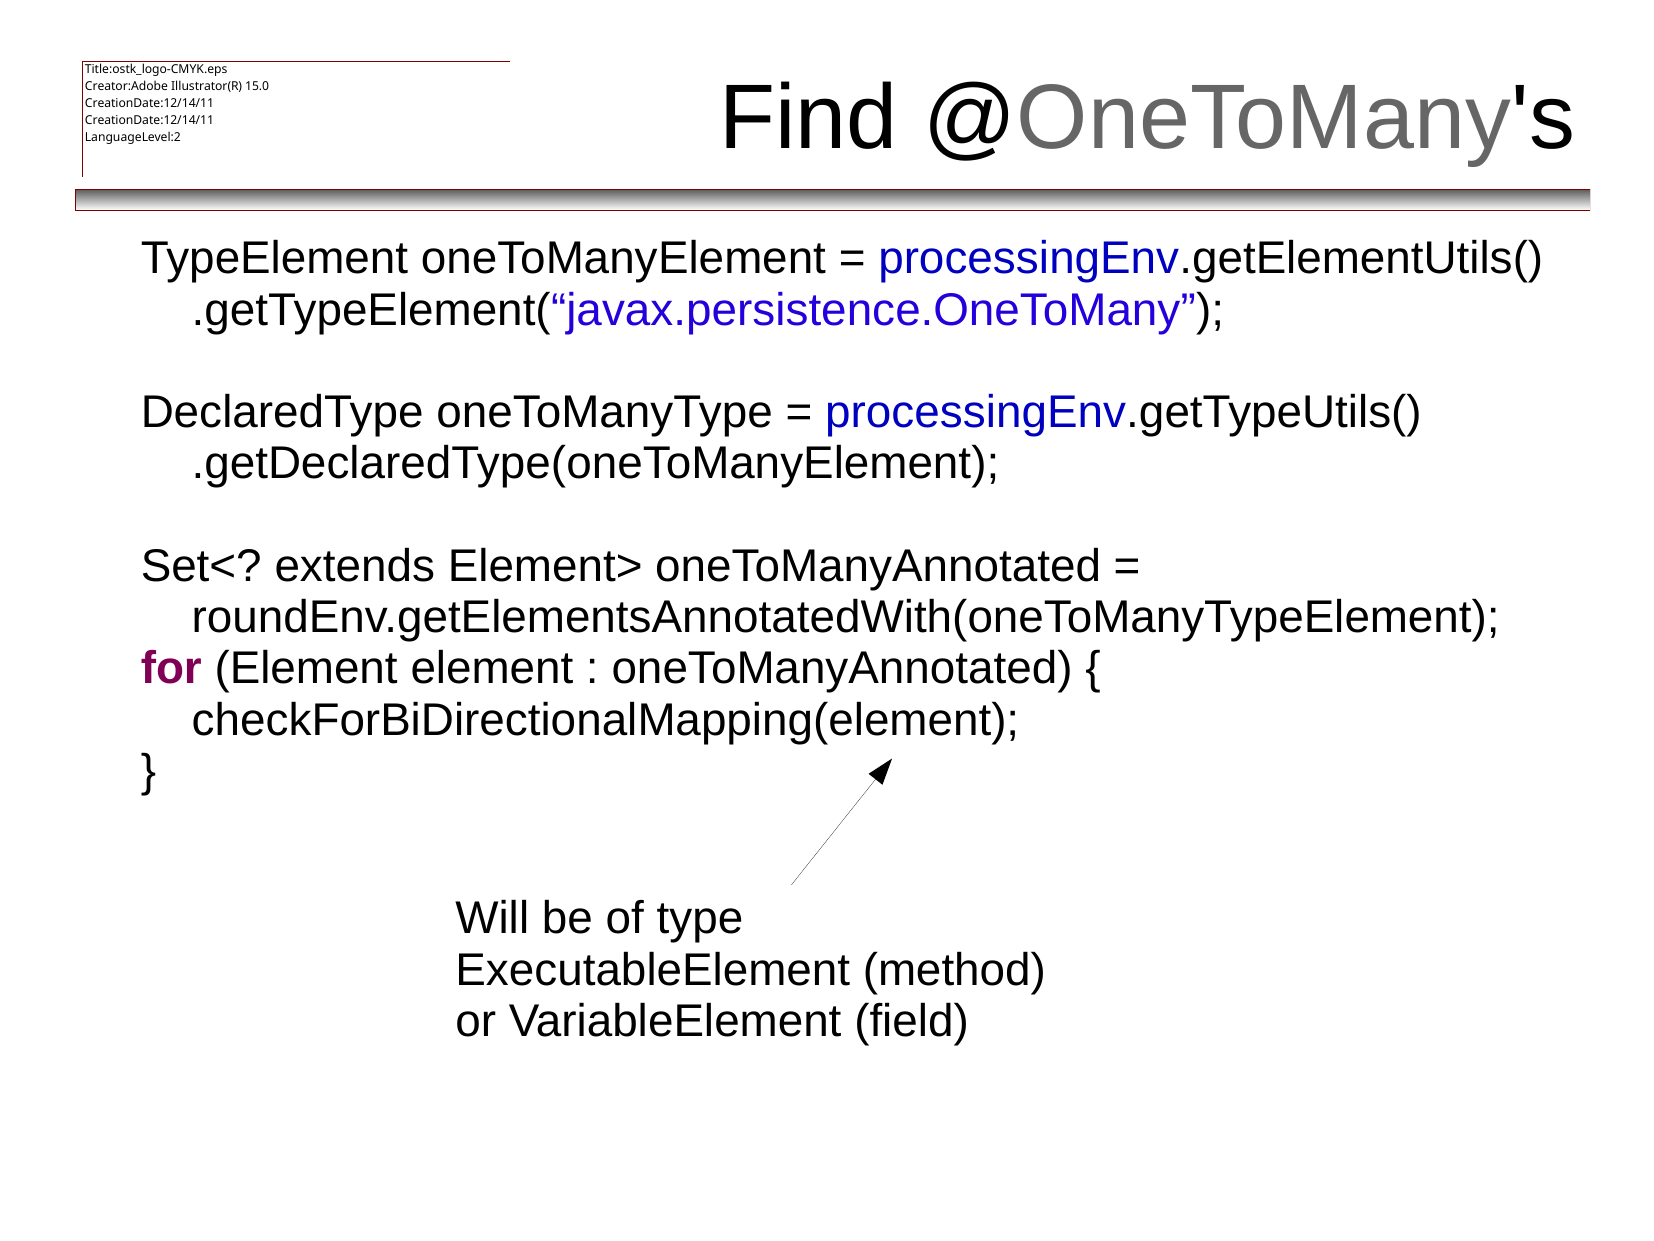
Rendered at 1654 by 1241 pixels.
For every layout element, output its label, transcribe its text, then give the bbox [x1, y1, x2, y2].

title Find @OneToMany's [529, 65, 1576, 169]
text_box Will be of type ExecutableElement (method) or VariableElement (field) [440, 885, 1143, 1054]
text_box TypeElement oneToManyElement = processingEnv.getElementUtils() .getTypeElement(“javax.persistence.OneToMany”); DeclaredType oneToManyType = processingEnv.getTypeUtils() .getDeclaredType(oneToManyElement); Set<? extends Element> oneToManyAnnotated = roundEnv.getElementsAnnotatedWith(oneToManyTypeElement); for (Element element : oneToManyAnnotated) { checkForBiDirectionalMapping(element); } [75, 225, 1591, 846]
